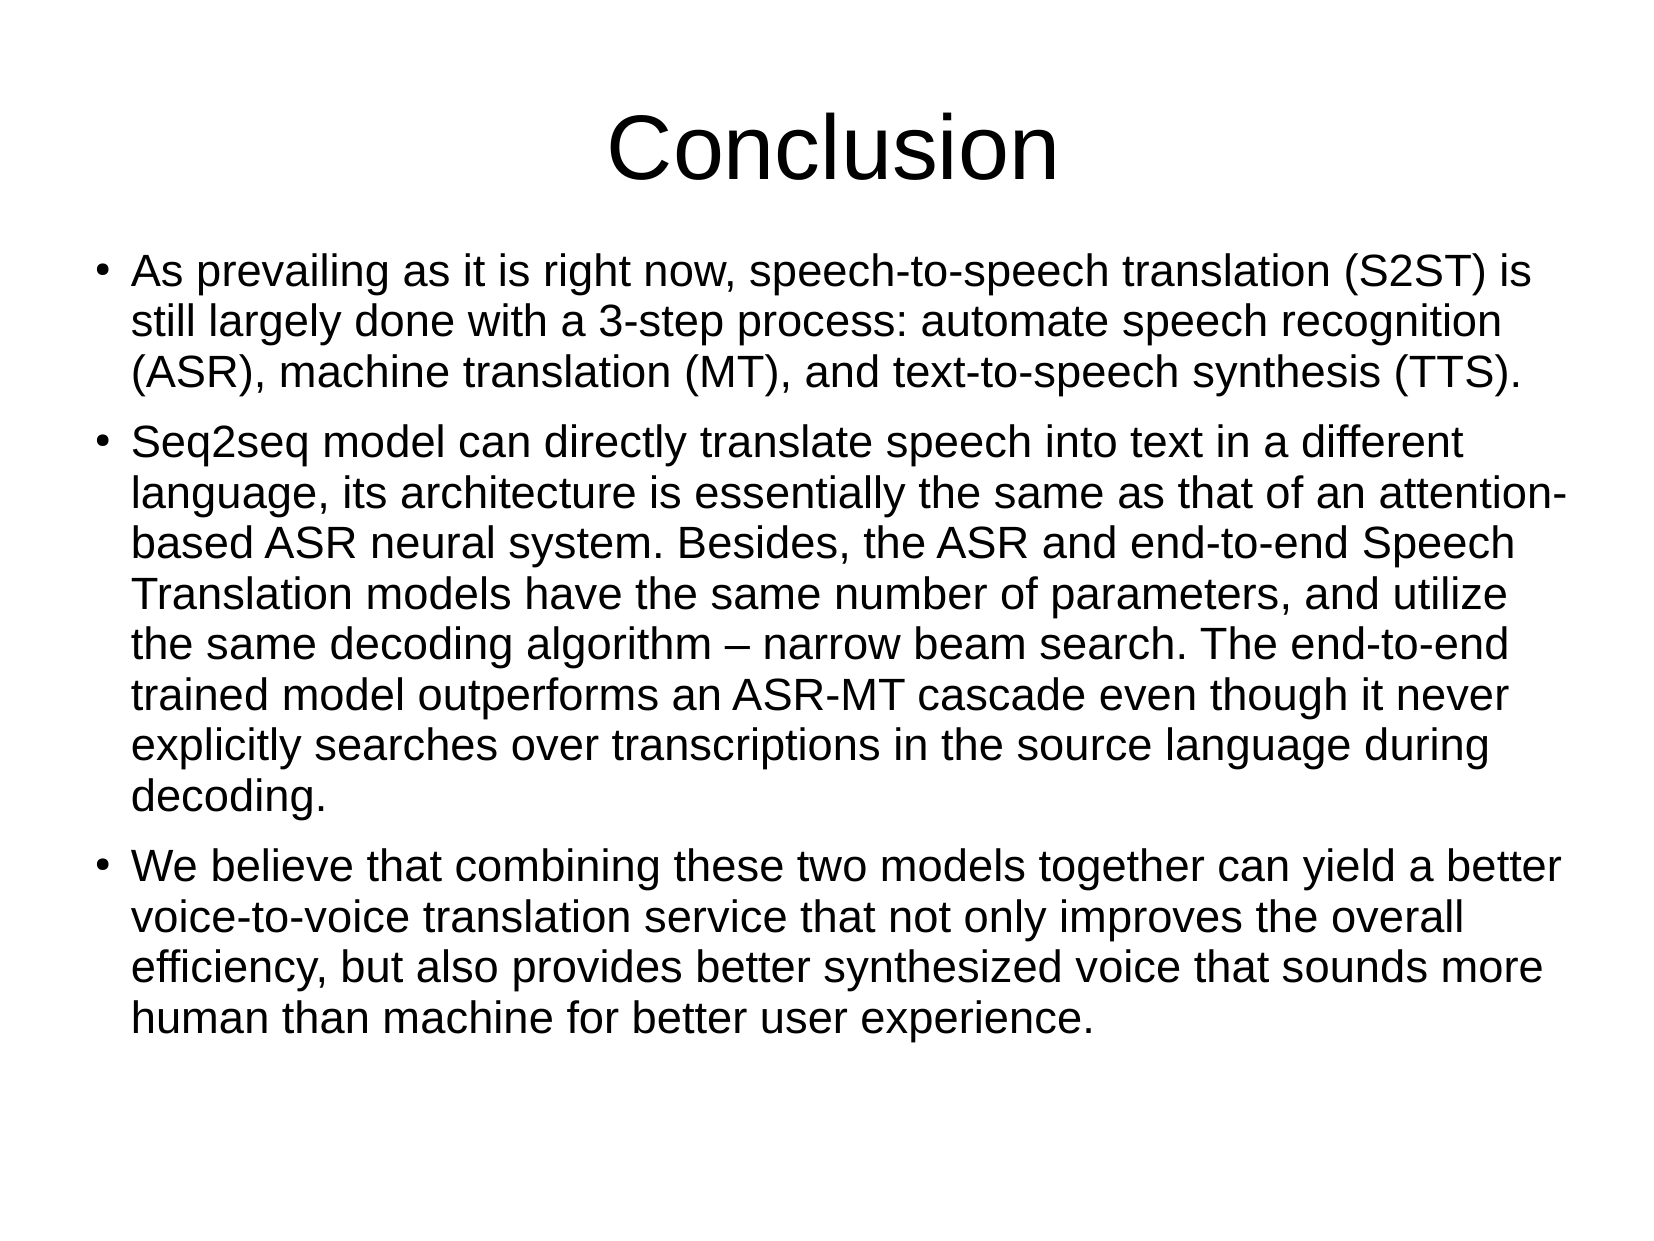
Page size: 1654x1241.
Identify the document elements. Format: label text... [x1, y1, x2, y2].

list As prevailing as it is right now, speech-to-speech translation (S2ST) is still largely done with a 3-step process: automate speech recognition (ASR), machine translation (MT), and text-to-speech synthesis (TTS). Seq2seq model can directly translate speech into text in a different language, its architecture is essentially the same as that of an attention-based ASR neural system. Besides, the ASR and end-to-end Speech Translation models have the same number of parameters, and utilize the same decoding algorithm – narrow beam search. The end-to-end trained model outperforms an ASR-MT cascade even though it never explicitly searches over transcriptions in the source language during decoding. We believe that combining these two models together can yield a better voice-to-voice translation service that not only improves the overall efficiency, but also provides better synthesized voice that sounds more human than machine for better user experience. [82, 245, 1571, 1051]
title Conclusion [90, 75, 1579, 221]
